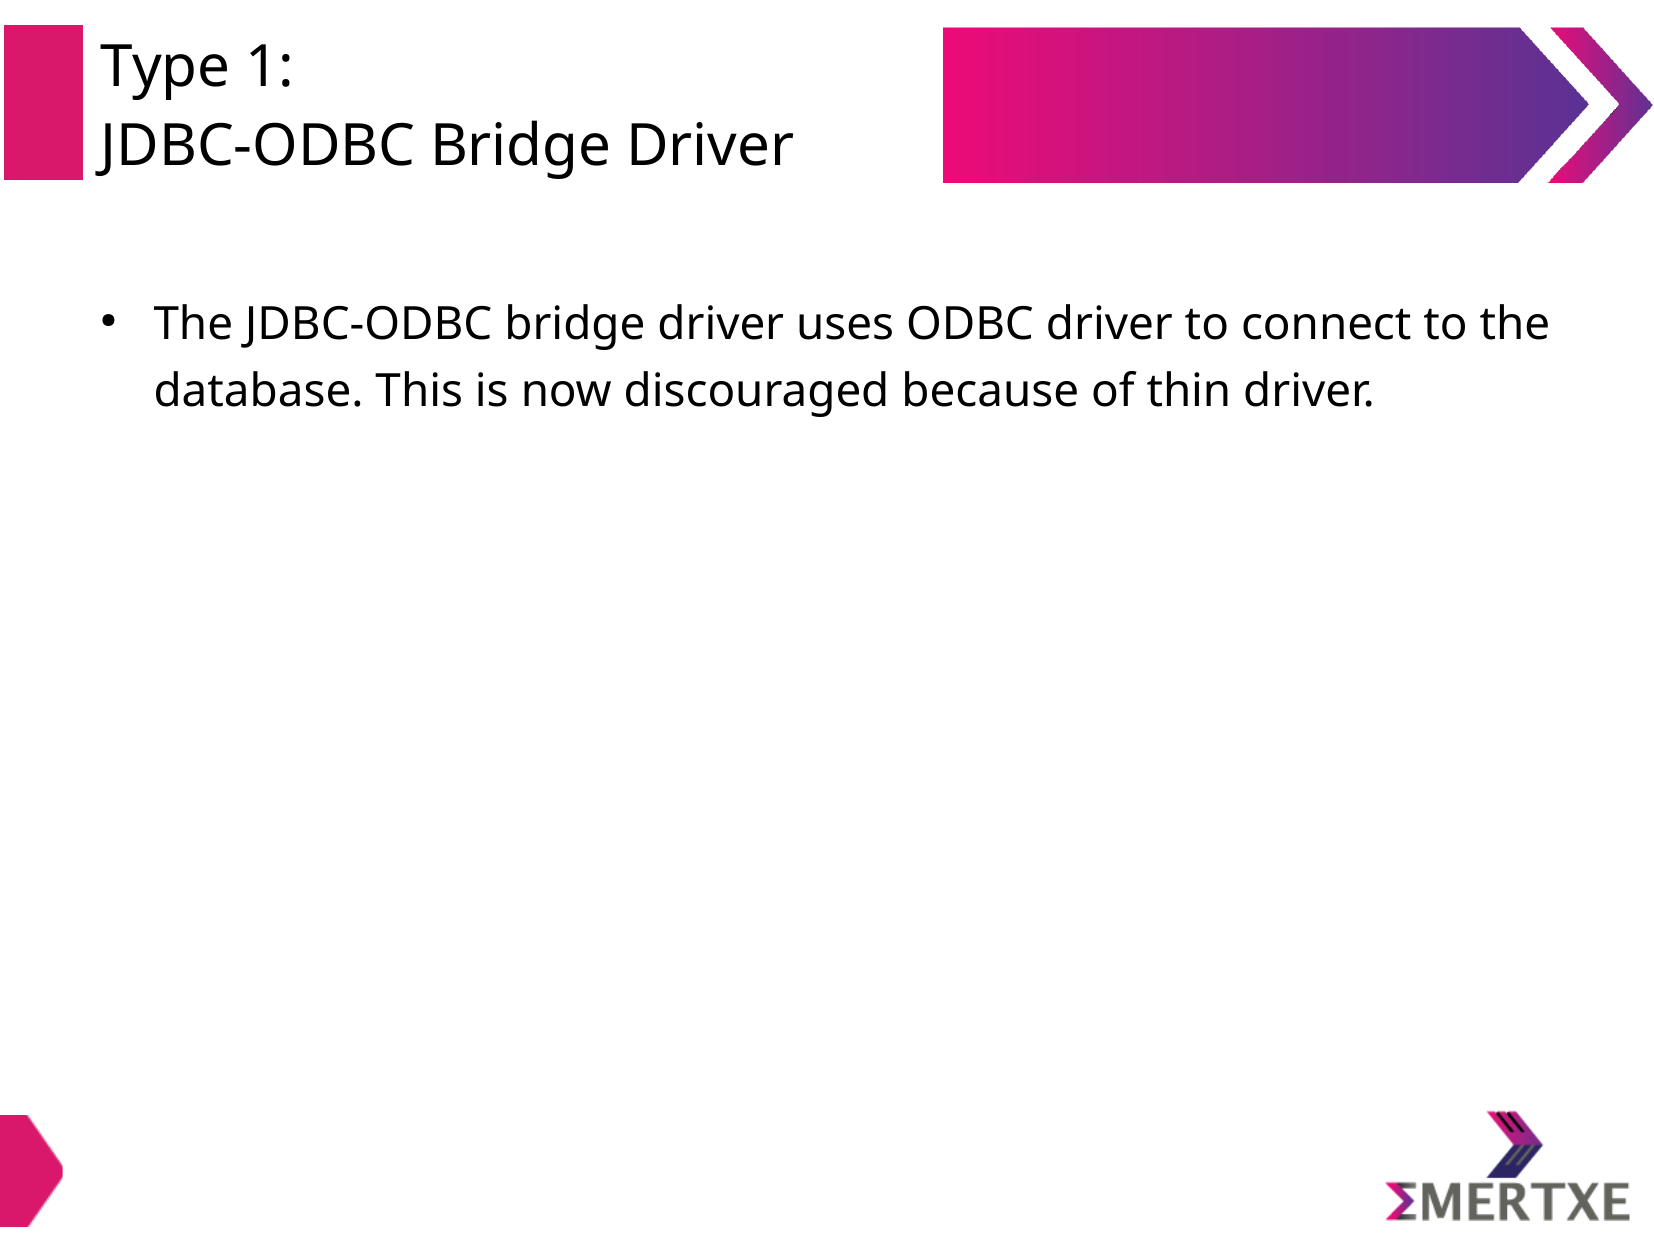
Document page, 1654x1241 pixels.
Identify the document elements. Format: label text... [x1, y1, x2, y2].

list The JDBC-ODBC bridge driver uses ODBC driver to connect to the database. This is now discouraged because of thin driver. [82, 290, 1571, 1010]
picture [1385, 1107, 1631, 1221]
picture [1519, 27, 1653, 183]
title Type 1: JDBC-ODBC Bridge Driver [30, 0, 1519, 208]
